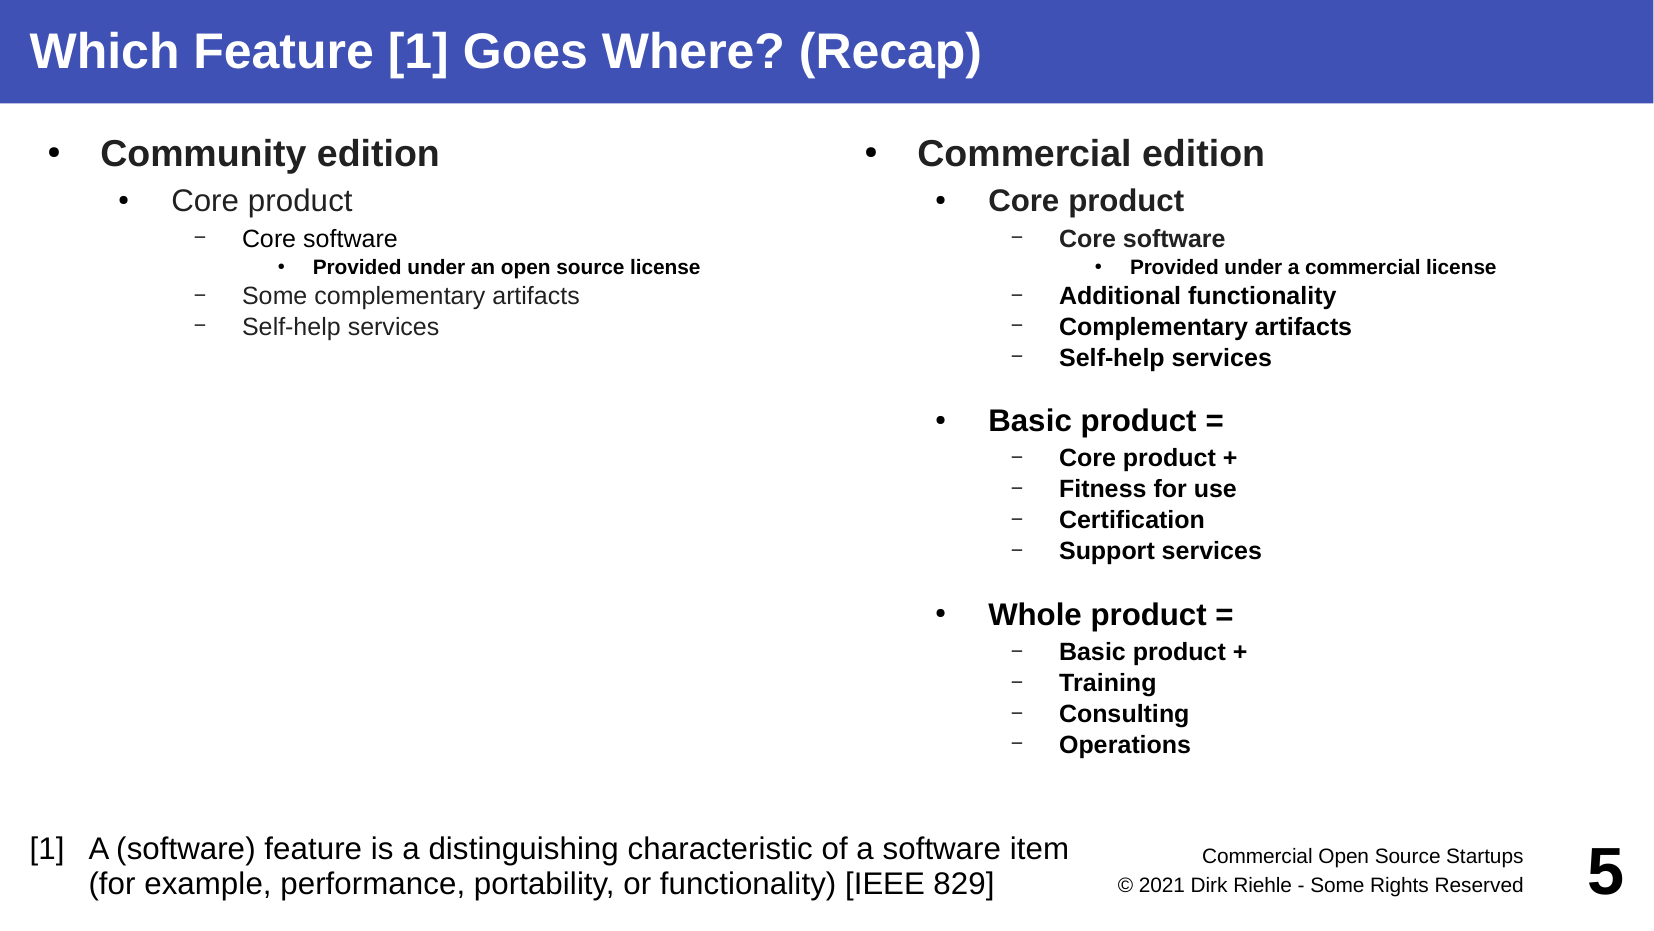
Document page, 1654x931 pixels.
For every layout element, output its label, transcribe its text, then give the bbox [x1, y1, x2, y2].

list Commercial edition Core product Core software Provided under a commercial license Additional functionality Complementary artifacts Self-help services Basic product = Core product + Fitness for use Certification Support services Whole product = Basic product + Training Consulting Operations [846, 132, 1625, 813]
title Which Feature [1] Goes Where? (Recap) [0, 0, 1654, 104]
text_box [1] A (software) feature is a distinguishing characteristic of a software item (for example, performance, portability, or functionality) [IEEE 829] [0, 812, 1093, 931]
list Community edition Core product Core software Provided under an open source license Some complementary artifacts Self-help services [29, 132, 808, 812]
